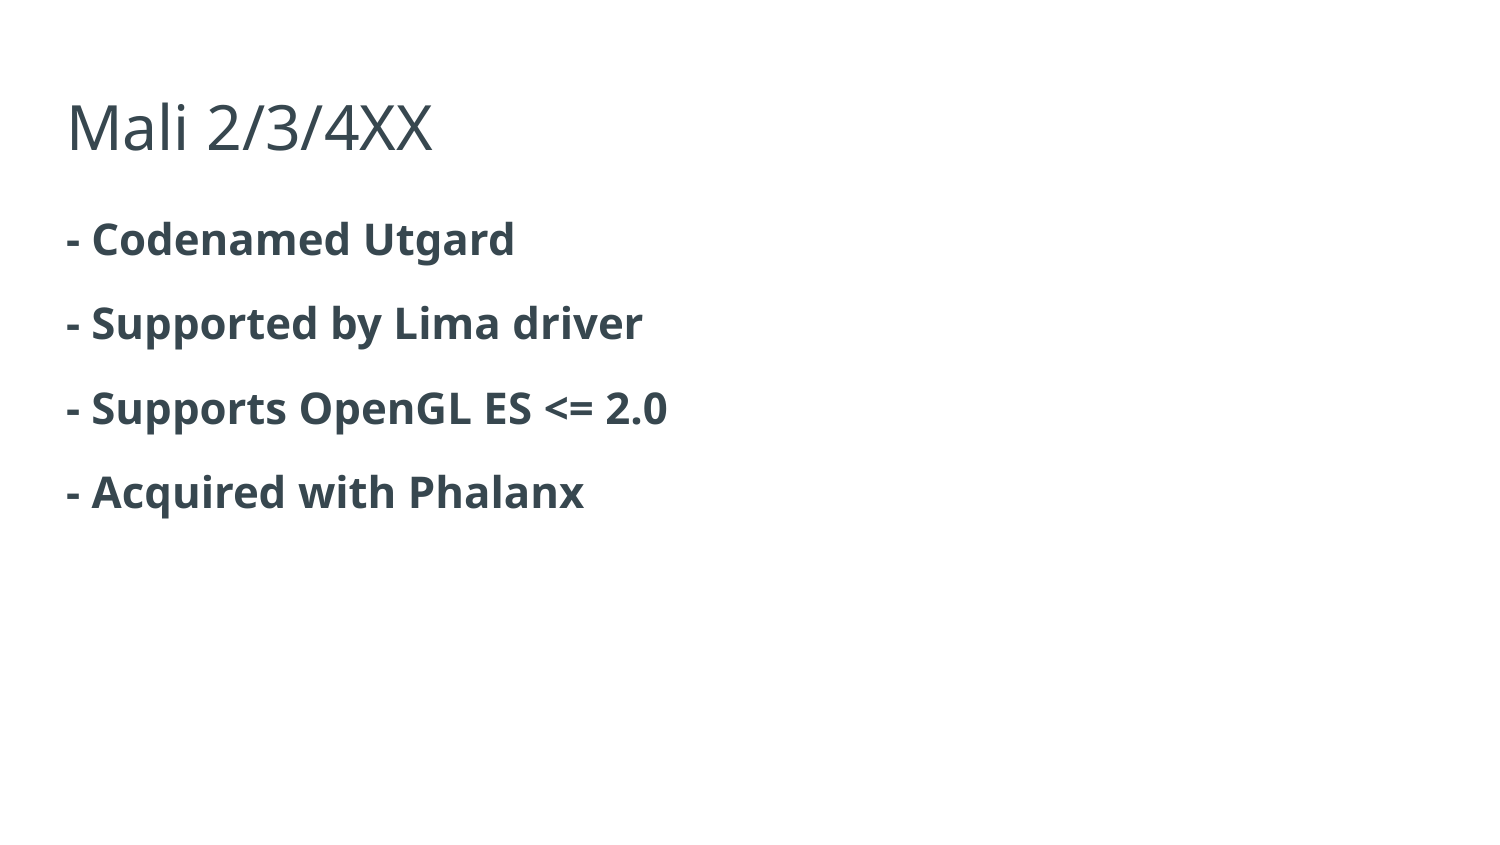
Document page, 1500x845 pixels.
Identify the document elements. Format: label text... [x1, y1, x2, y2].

list - Codenamed Utgard - Supported by Lima driver - Supports OpenGL ES <= 2.0 - Acquired with Phalanx [51, 189, 916, 750]
title Mali 2/3/4XX [51, 72, 1449, 167]
